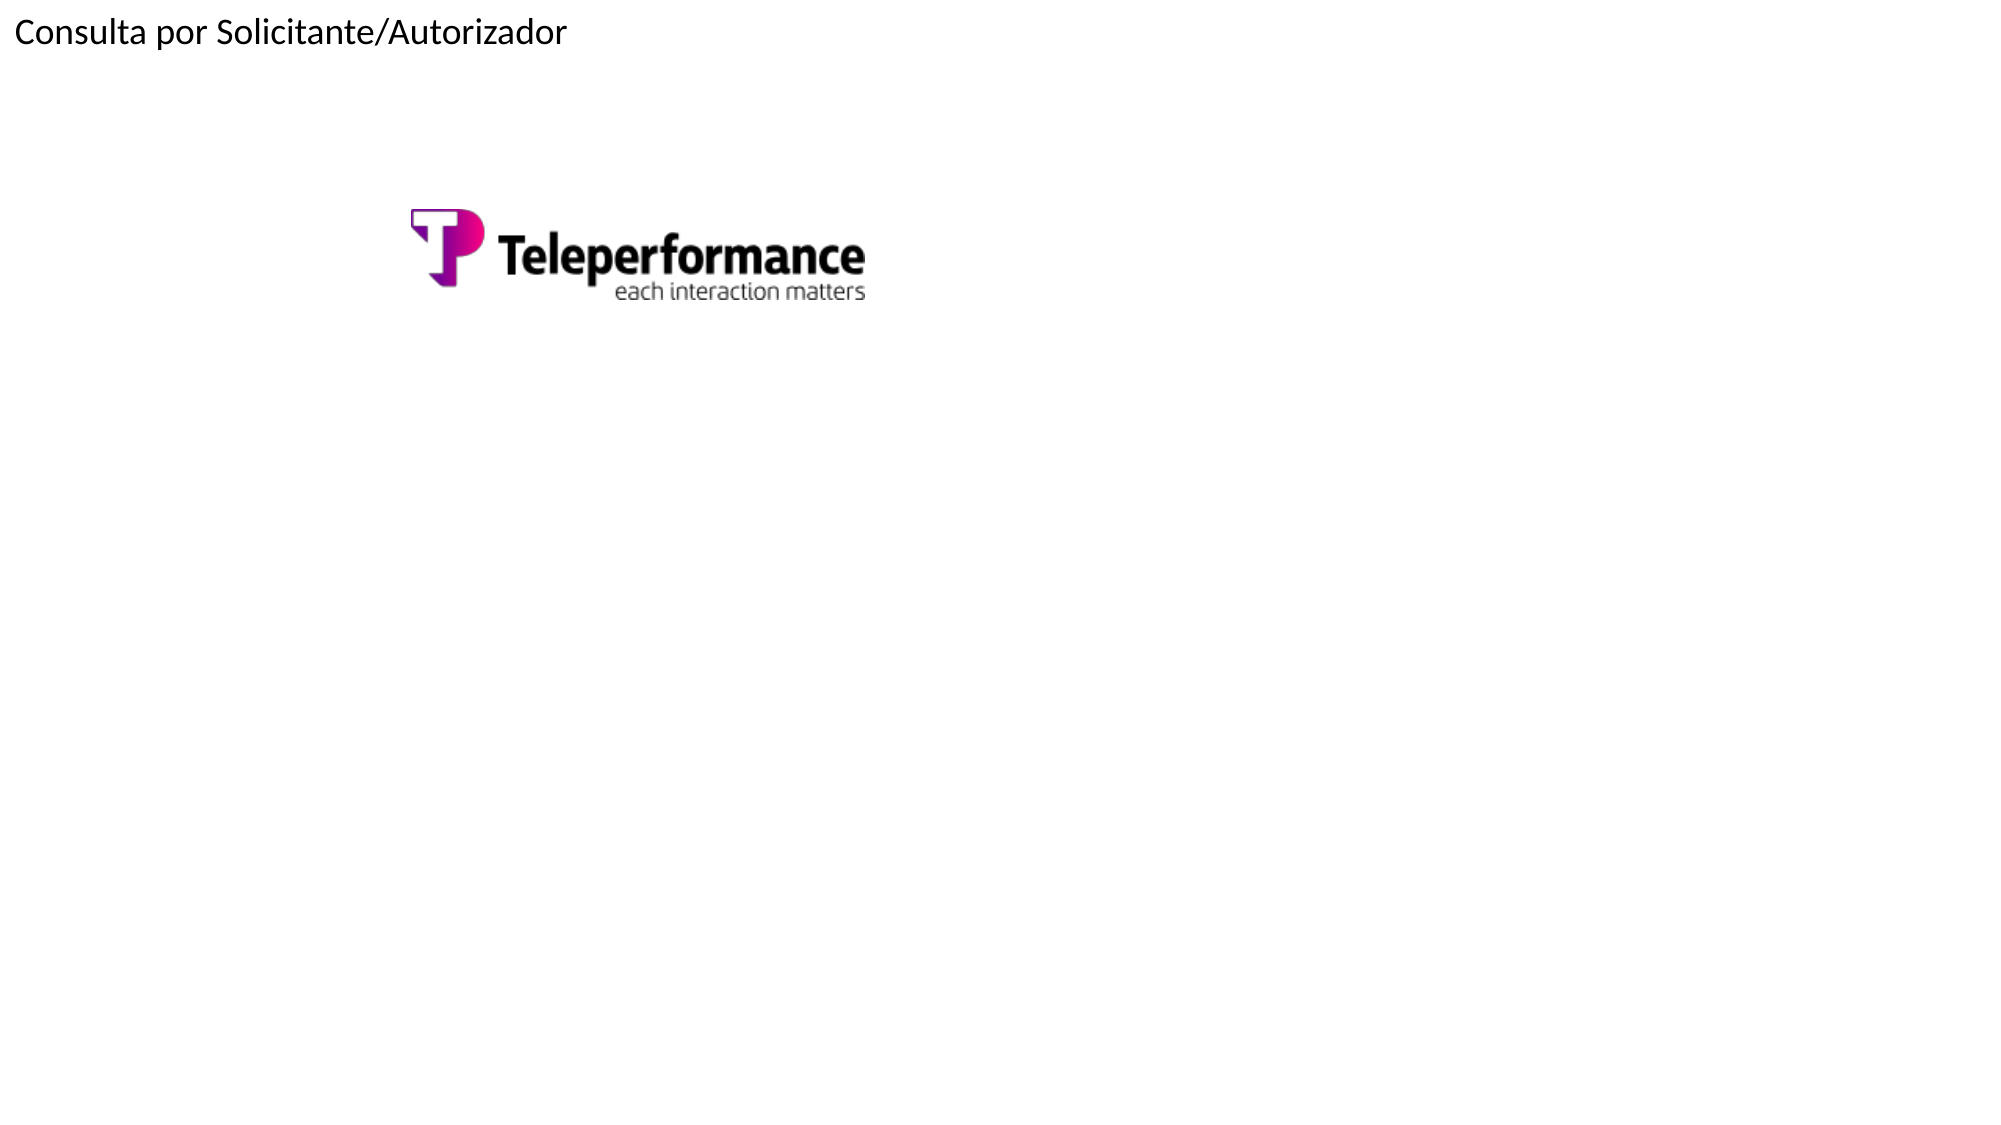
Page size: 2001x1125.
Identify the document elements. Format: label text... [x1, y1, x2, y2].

picture [411, 209, 865, 300]
text_box Consulta por Solicitante/Autorizador [0, 0, 748, 60]
